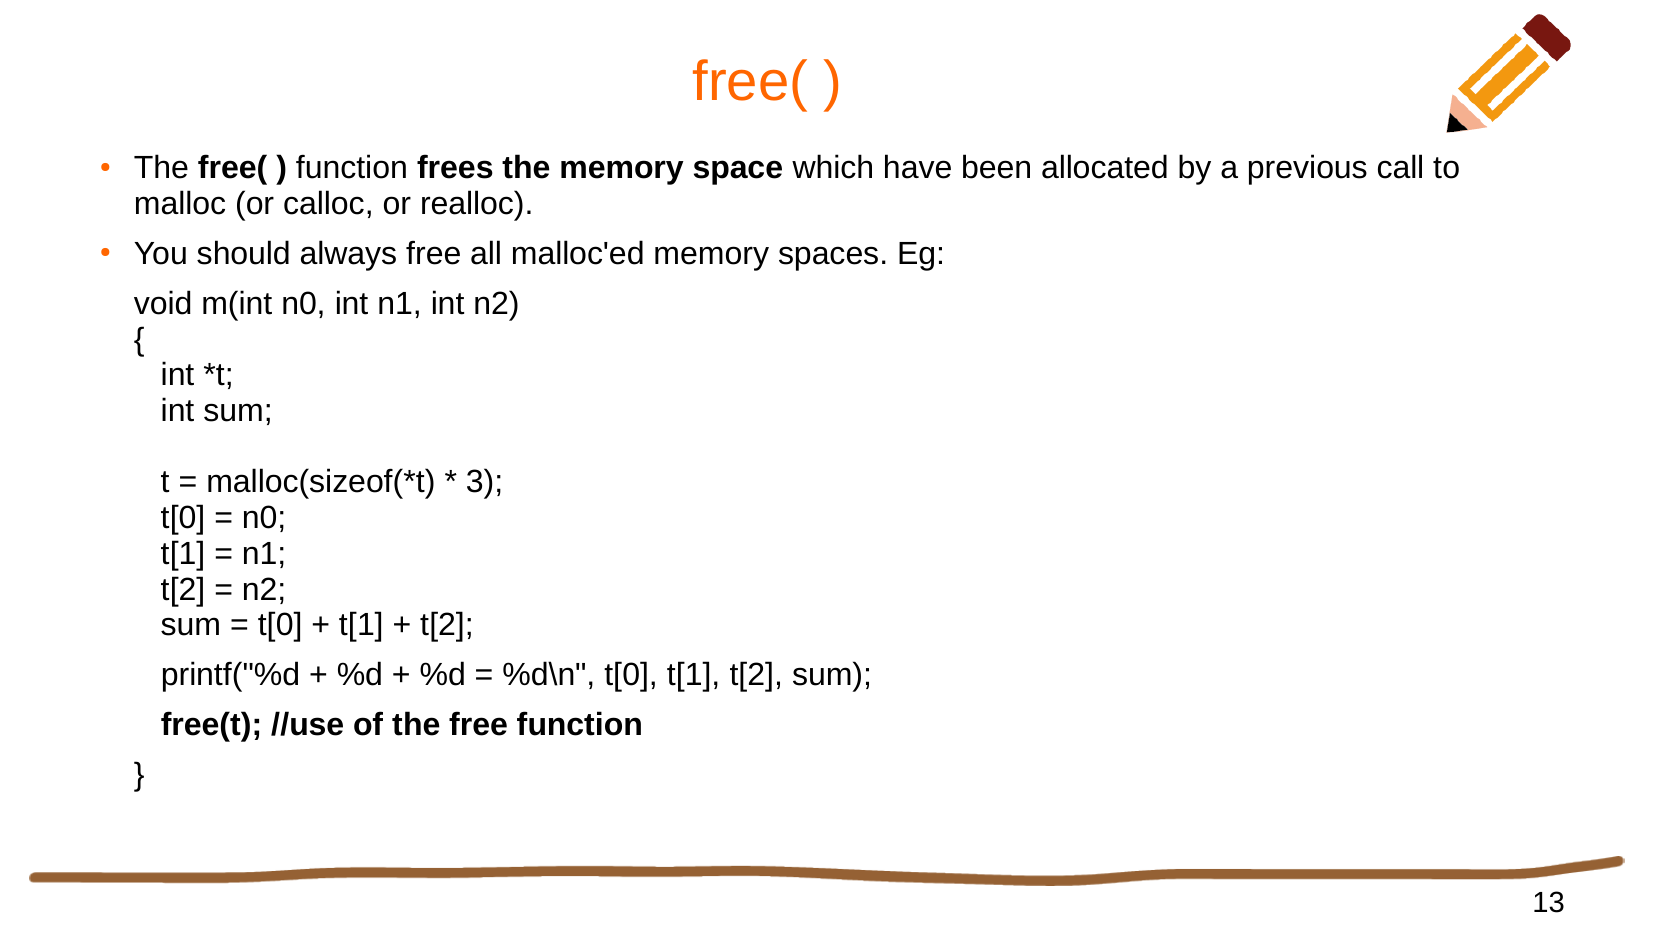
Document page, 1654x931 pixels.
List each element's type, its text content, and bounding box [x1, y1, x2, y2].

list The free( ) function frees the memory space which have been allocated by a previous call to malloc (or calloc, or realloc). You should always free all malloc'ed memory spaces. Eg: void m(int n0, int n1, int n2) { int *t; int sum; t = malloc(sizeof(*t) * 3); t[0] = n0; t[1] = n1; t[2] = n2; sum = t[0] + t[1] + t[2]; printf("%d + %d + %d = %d\n", t[0], t[1], t[2], sum); free(t); //use of the free function } [88, 150, 1463, 800]
title free( ) [88, 29, 1447, 133]
picture [1446, 14, 1571, 133]
picture [29, 856, 1625, 886]
